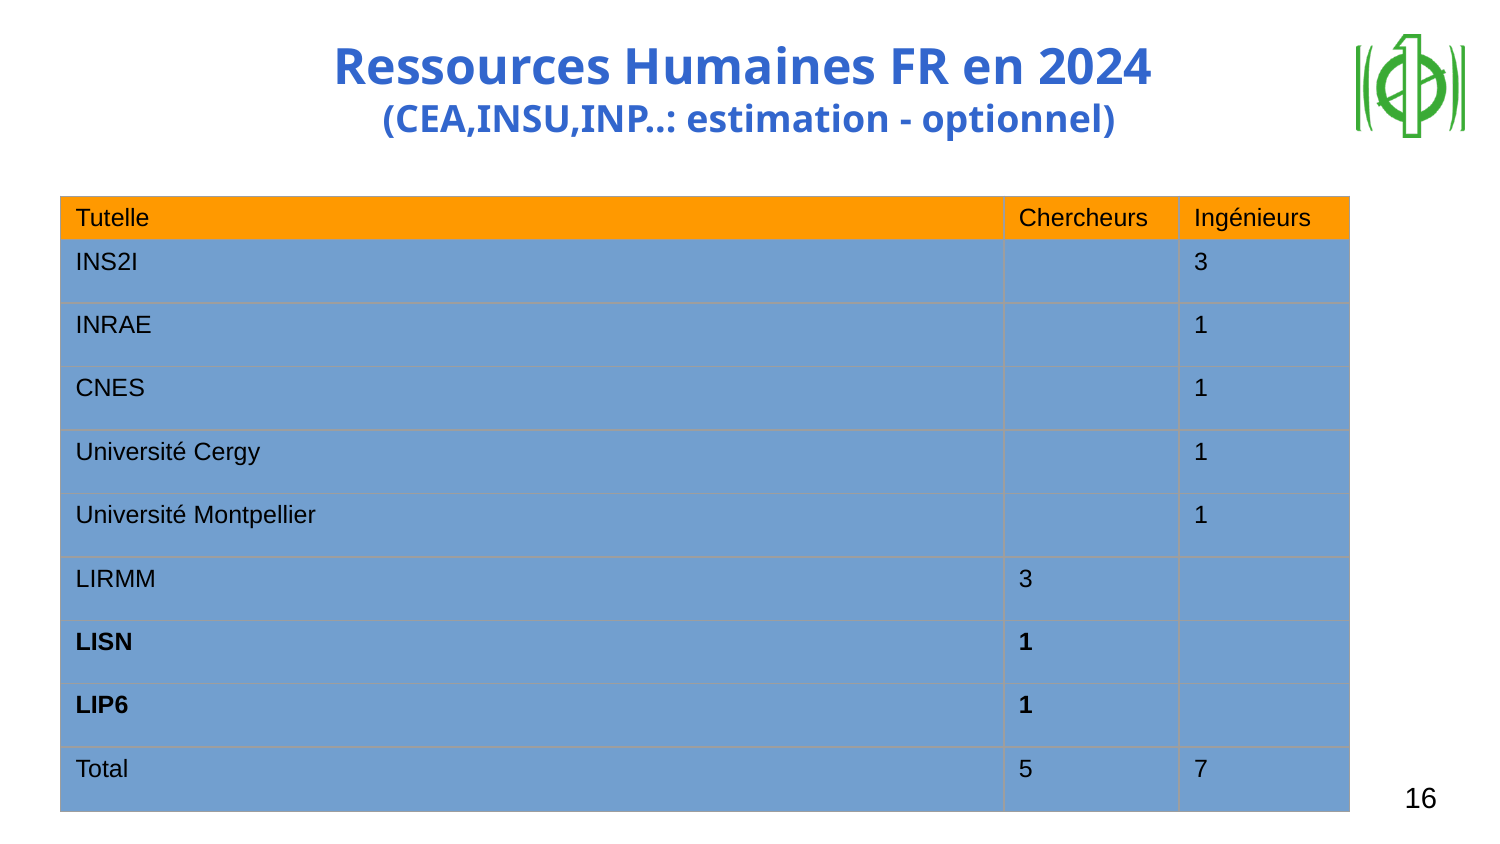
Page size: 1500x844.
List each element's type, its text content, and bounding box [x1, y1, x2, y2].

table_cell [1180, 684, 1349, 746]
table_cell [1180, 558, 1349, 620]
table_cell 1 [1180, 494, 1349, 556]
table_cell 1 [1005, 684, 1178, 746]
table_cell CNES [61, 367, 1003, 429]
table_cell [1005, 304, 1178, 366]
picture [1356, 34, 1465, 138]
table_cell LIRMM [61, 558, 1003, 620]
table_cell INRAE [61, 304, 1003, 366]
table_cell [1005, 431, 1178, 493]
table_cell Université Cergy [61, 431, 1003, 493]
table_cell 1 [1180, 367, 1349, 429]
text_box <number> [1389, 764, 1479, 829]
text_box Ressources Humaines FR en 2024 (CEA,INSU,INP..: estimation - optionnel) [51, 19, 1448, 179]
table_cell [1005, 367, 1178, 429]
table_header Ingénieurs [1180, 197, 1349, 239]
table_cell [1180, 621, 1349, 683]
table_cell 3 [1180, 240, 1349, 302]
table_cell [1005, 494, 1178, 556]
table_cell INS2I [61, 240, 1003, 302]
table_cell 1 [1005, 621, 1178, 683]
table_header Chercheurs [1005, 197, 1178, 239]
table_cell LIP6 [61, 684, 1003, 746]
table_cell LISN [61, 621, 1003, 683]
table_cell 1 [1180, 304, 1349, 366]
table_cell 7 [1180, 748, 1349, 811]
table_cell 3 [1005, 558, 1178, 620]
table_cell [1005, 240, 1178, 302]
table_cell 5 [1005, 748, 1178, 811]
table_cell 1 [1180, 431, 1349, 493]
table_cell Université Montpellier [61, 494, 1003, 556]
table_header Tutelle [61, 197, 1003, 239]
table_cell Total [61, 748, 1003, 811]
